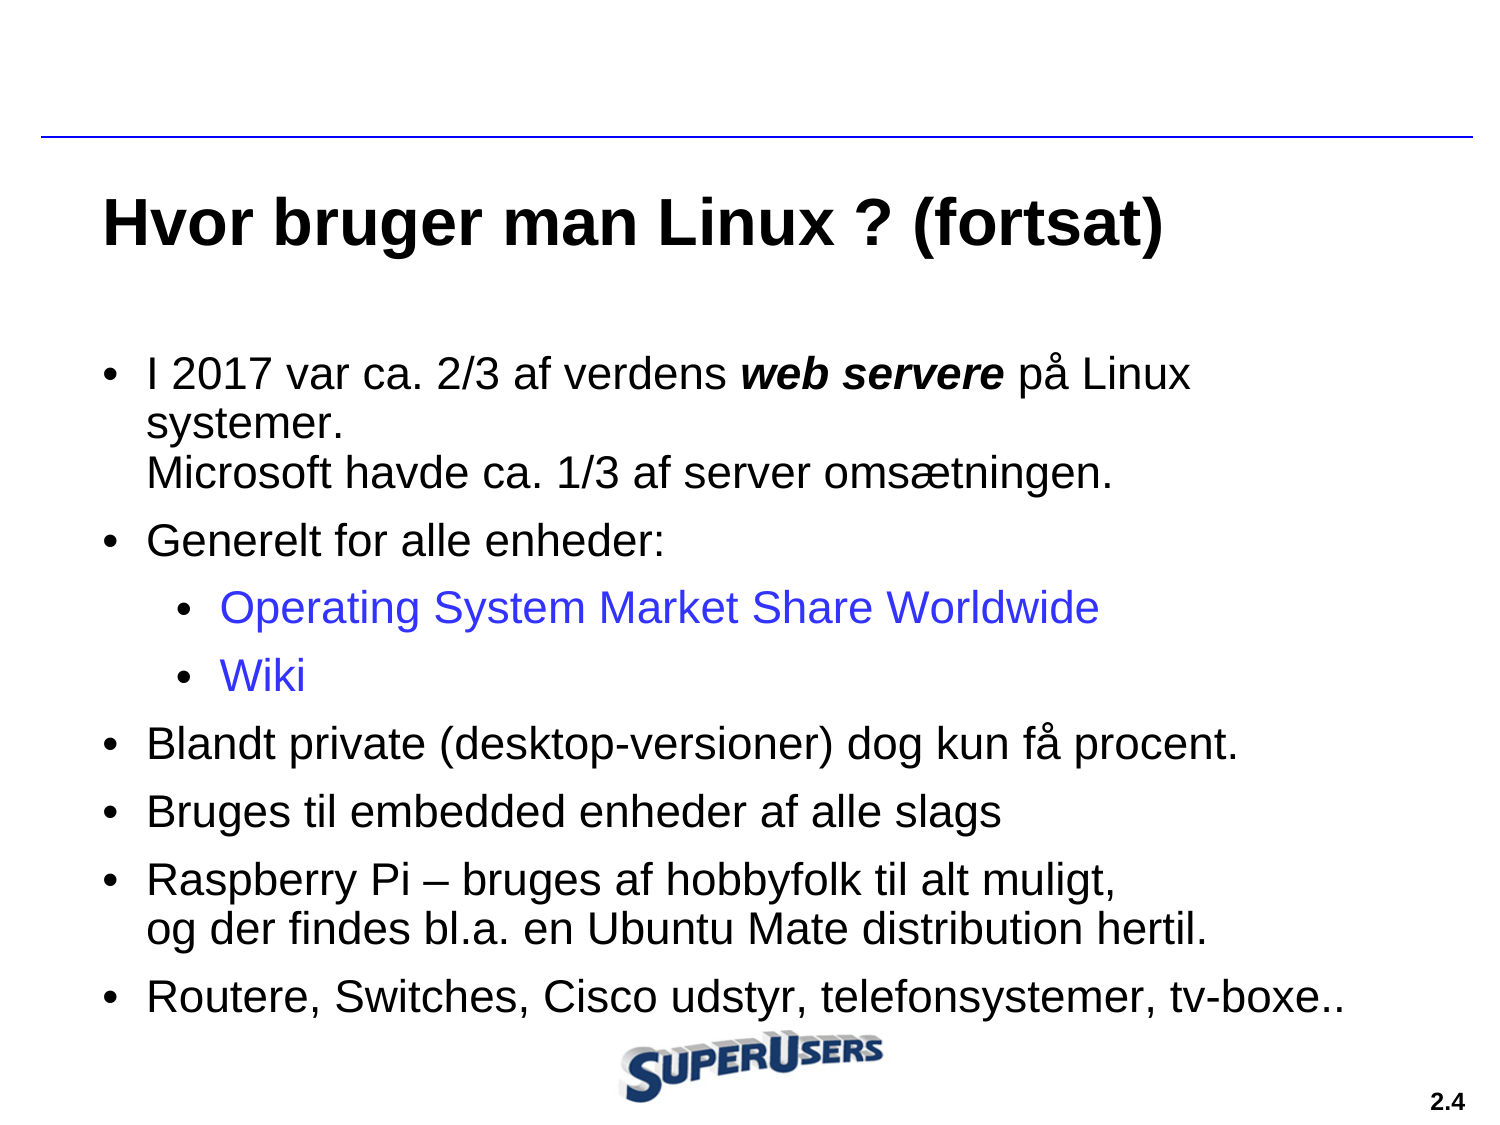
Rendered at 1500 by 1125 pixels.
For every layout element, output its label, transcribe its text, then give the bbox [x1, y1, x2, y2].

list Hvor bruger man Linux ? (fortsat) I 2017 var ca. 2/3 af verdens web servere på Linux systemer. Microsoft havde ca. 1/3 af server omsætningen. Generelt for alle enheder: Operating System Market Share Worldwide Wiki Blandt private (desktop-versioner) dog kun få procent. Bruges til embedded enheder af alle slags Raspberry Pi – bruges af hobbyfolk til alt muligt, og der findes bl.a. en Ubuntu Mate distribution hertil. Routere, Switches, Cisco udstyr, telefonsystemer, tv-boxe.. [88, 180, 1398, 1125]
